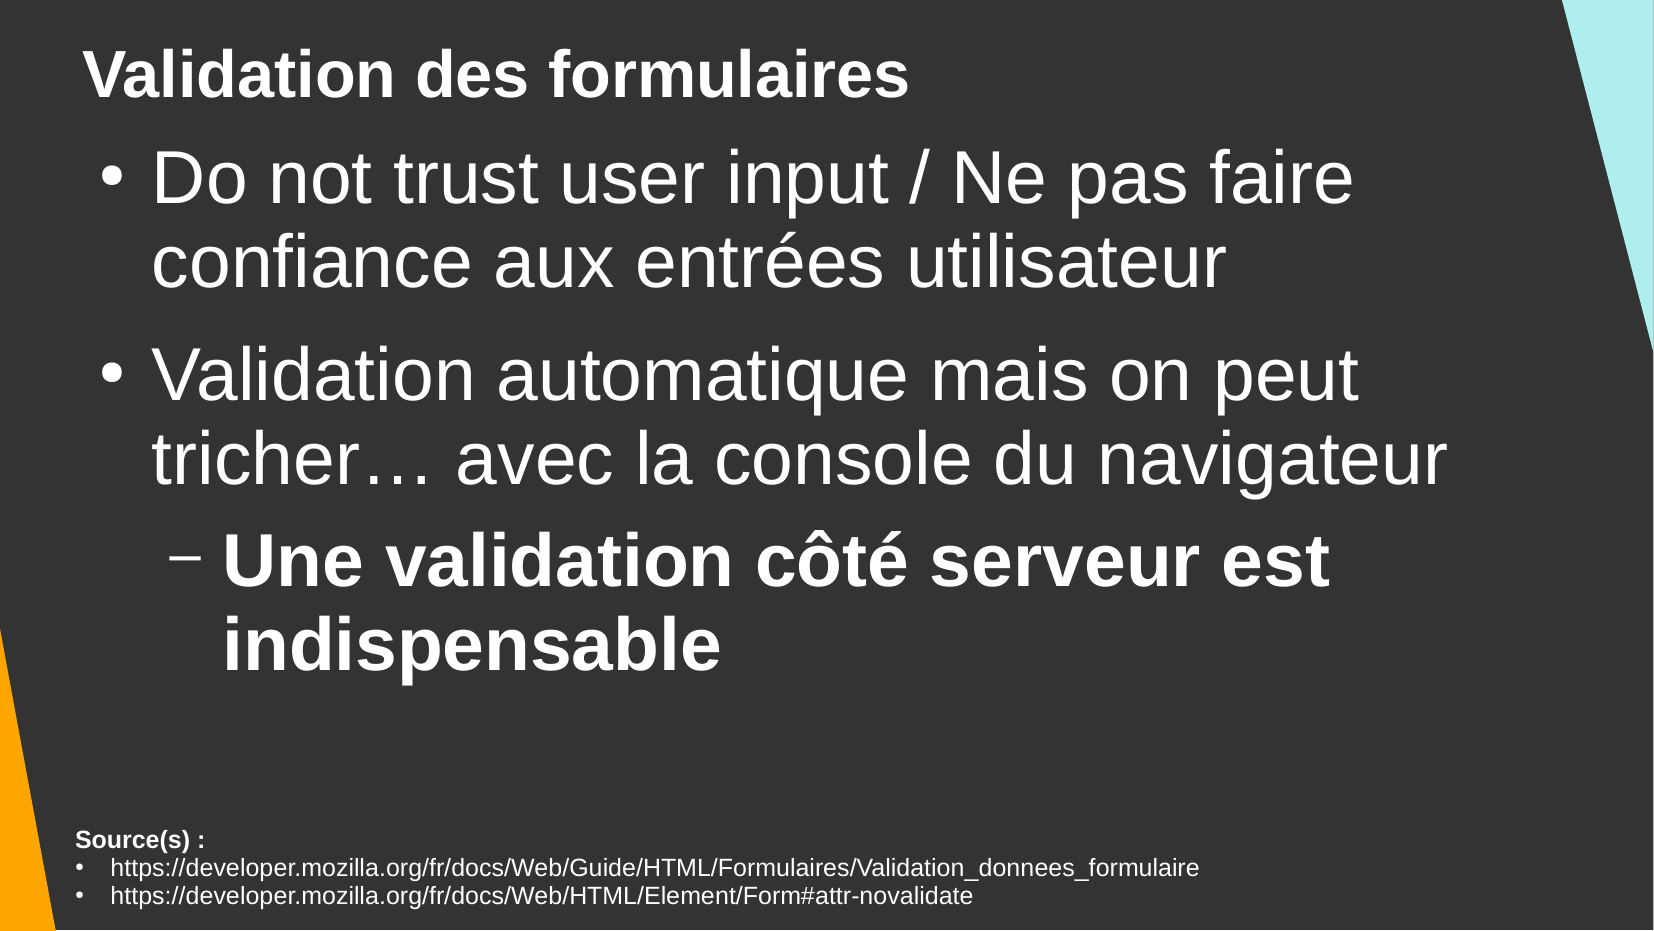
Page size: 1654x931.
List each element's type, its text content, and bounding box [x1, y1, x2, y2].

text_box [0, 628, 56, 931]
text_box [1561, 0, 1654, 355]
text_box Source(s) : https://developer.mozilla.org/fr/docs/Web/Guide/HTML/Formulaires/Validation_donnees_formulaire https://developer.mozilla.org/fr/docs/Web/HTML/Element/Form#attr-novalidate [60, 818, 1546, 917]
title Validation des formulaires [82, 37, 1571, 114]
list Do not trust user input / Ne pas faire confiance aux entrées utilisateur Validation automatique mais on peut tricher… avec la console du navigateur Une validation côté serveur est indispensable [80, 135, 1605, 745]
